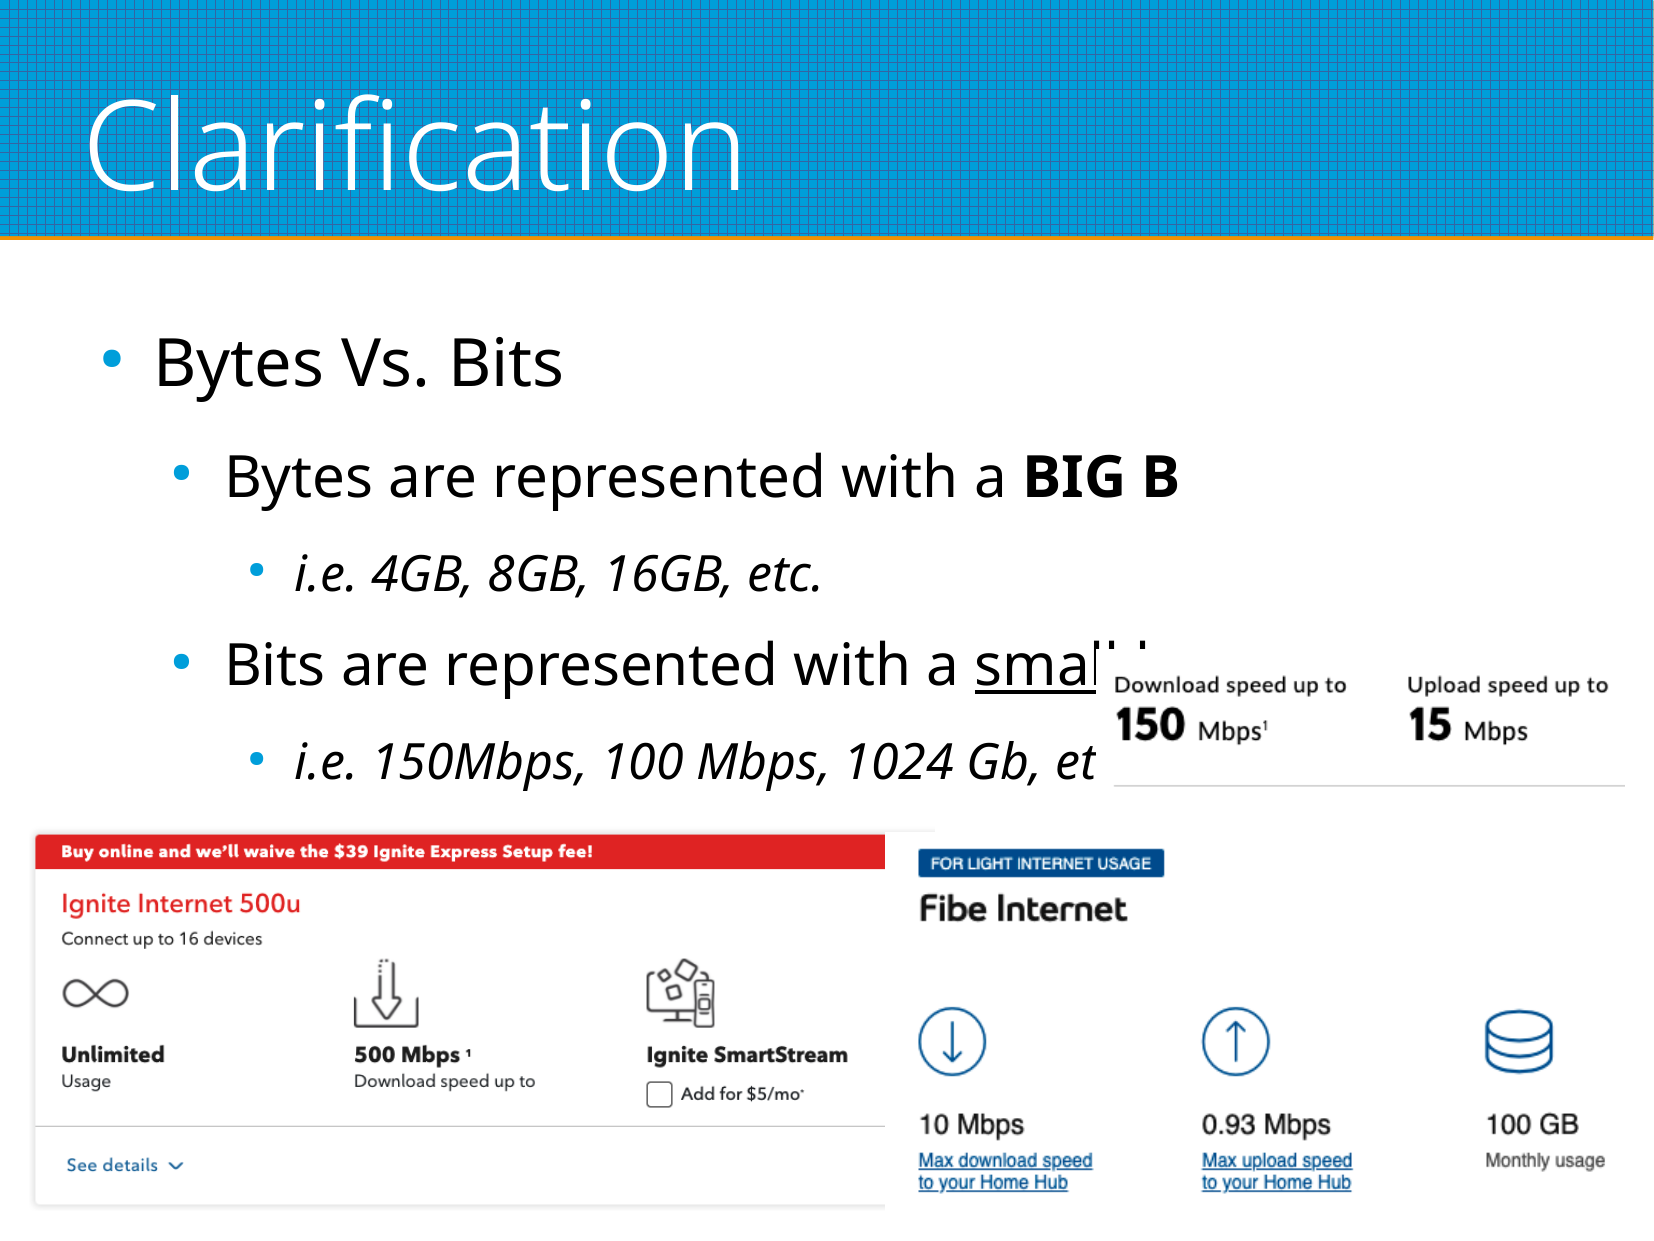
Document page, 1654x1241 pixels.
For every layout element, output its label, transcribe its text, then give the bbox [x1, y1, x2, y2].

picture [29, 826, 1625, 1211]
list Bytes Vs. Bits Bytes are represented with a BIG B i.e. 4GB, 8GB, 16GB, etc. Bits are represented with a small b i.e. 150Mbps, 100 Mbps, 1024 Gb, etc. [82, 314, 1563, 798]
picture [1096, 649, 1625, 798]
title Clarification [82, 19, 1571, 227]
